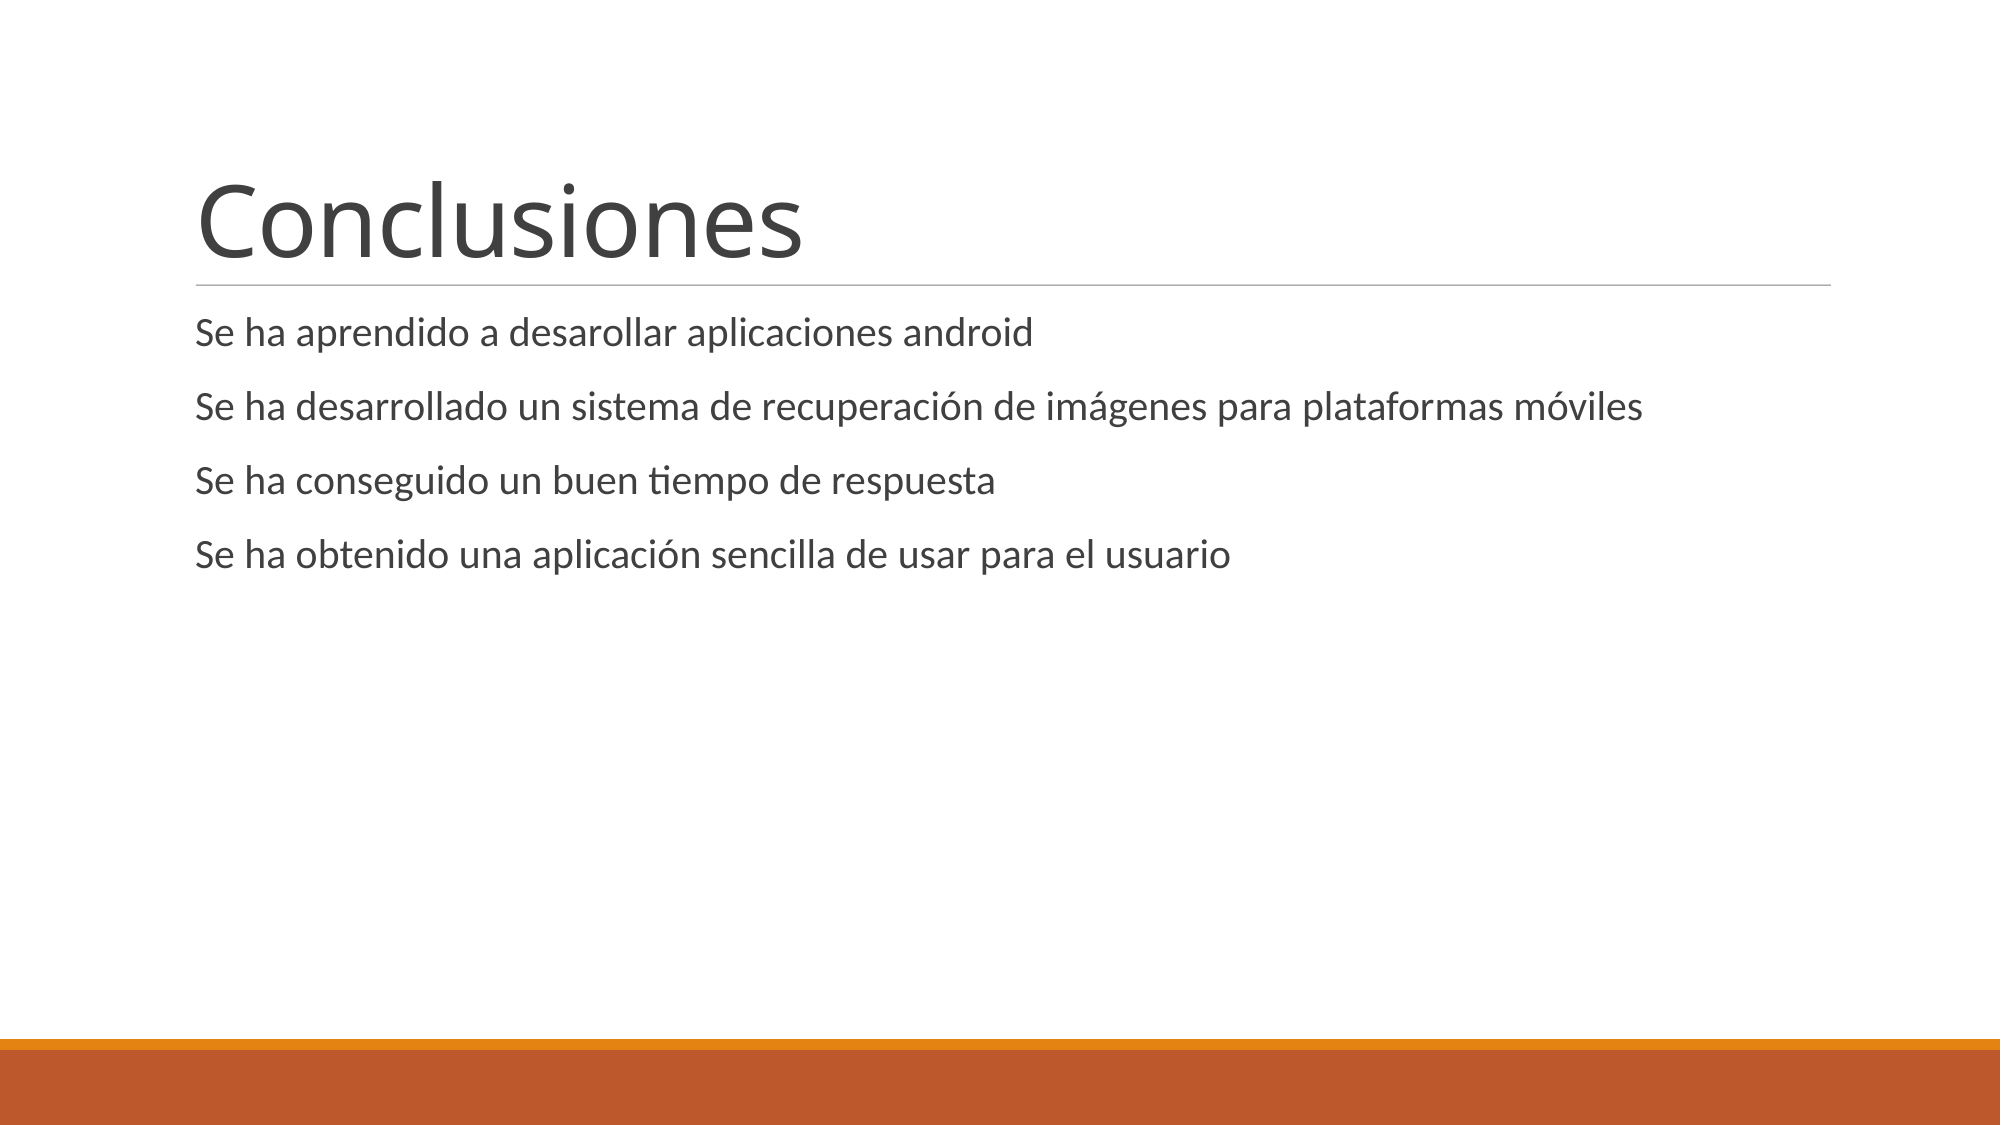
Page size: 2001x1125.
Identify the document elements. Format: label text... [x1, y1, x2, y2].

title Conclusiones [180, 47, 1830, 285]
list Se ha aprendido a desarollar aplicaciones android Se ha desarrollado un sistema de recuperación de imágenes para plataformas móviles Se ha conseguido un buen tiempo de respuesta Se ha obtenido una aplicación sencilla de usar para el usuario [180, 302, 1830, 963]
